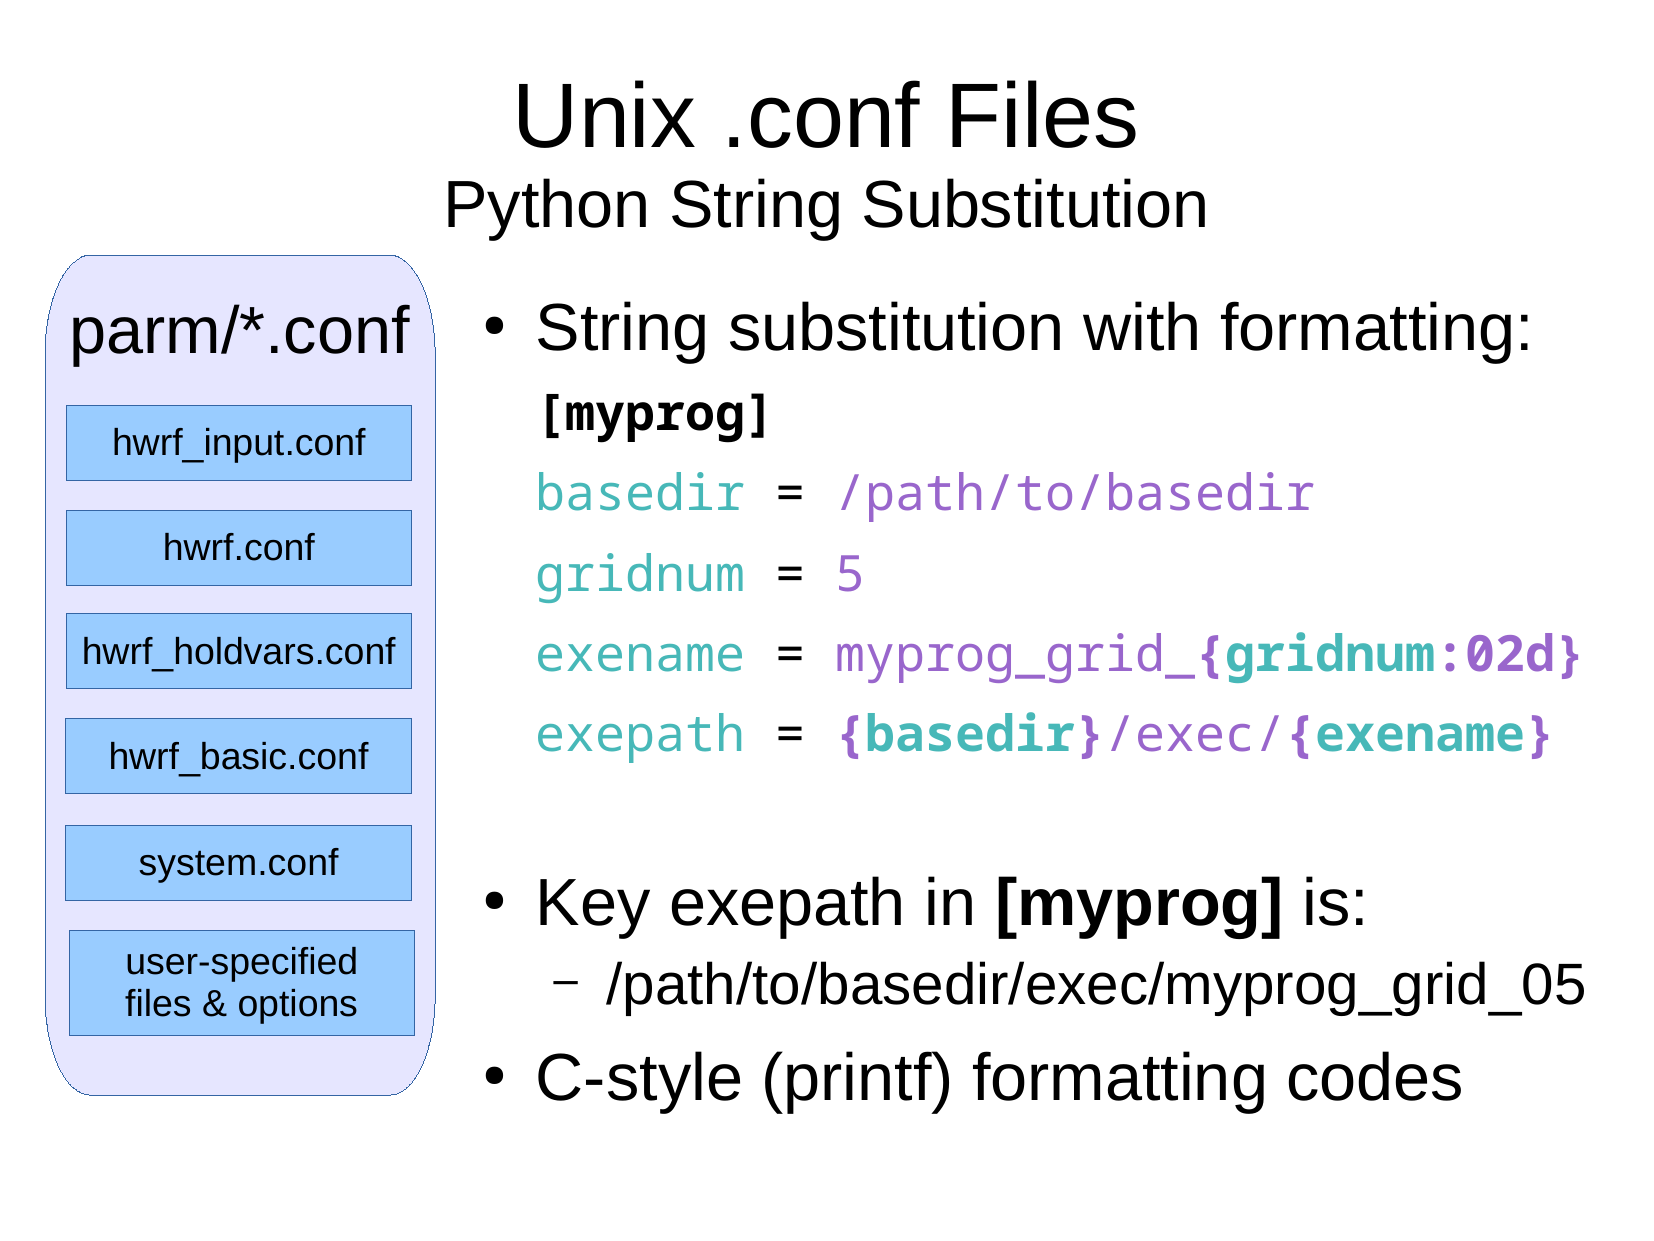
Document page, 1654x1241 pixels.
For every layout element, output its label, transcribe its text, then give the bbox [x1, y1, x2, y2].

text_box user-specified files & options [69, 930, 415, 1036]
text_box hwrf_input.conf [66, 405, 412, 481]
title Unix .conf Files Python String Substitution [82, 49, 1571, 257]
text_box system.conf [65, 825, 412, 901]
text_box hwrf_holdvars.conf [66, 613, 412, 689]
text_box hwrf_basic.conf [65, 718, 412, 794]
list String substitution with formatting: [myprog] basedir = /path/to/basedir gridnum = 5 exename = myprog_grid_{gridnum:02d} exepath = {basedir}/exec/{exename} Key exepath in [myprog] is: /path/to/basedir/exec/myprog_grid_05 C-style (printf) formatting codes [465, 290, 1606, 1171]
text_box parm/*.conf [45, 255, 436, 1096]
text_box hwrf.conf [66, 510, 412, 586]
